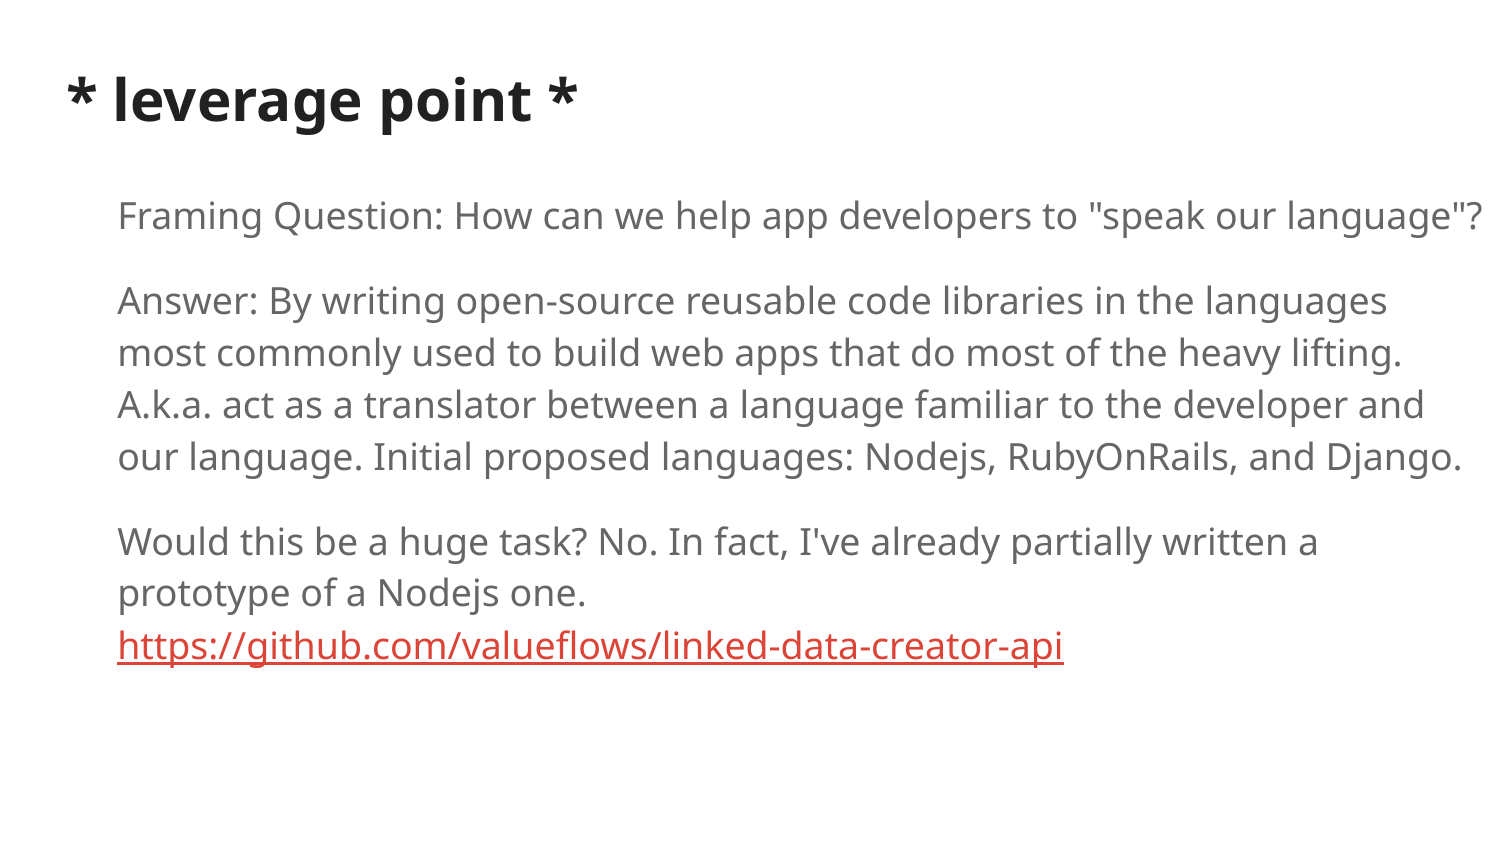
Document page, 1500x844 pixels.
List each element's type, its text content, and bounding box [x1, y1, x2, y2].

title * leverage point * [51, 48, 1449, 180]
list Framing Question: How can we help app developers to "speak our language"? Answer: By writing open-source reusable code libraries in the languages most commonly used to build web apps that do most of the heavy lifting. A.k.a. act as a translator between a language familiar to the developer and our language. Initial proposed languages: Nodejs, RubyOnRails, and Django. Would this be a huge task? No. In fact, I've already partially written a prototype of a Nodejs one. https://github.com/valueflows/linked-data-creator-api [102, 170, 1500, 844]
